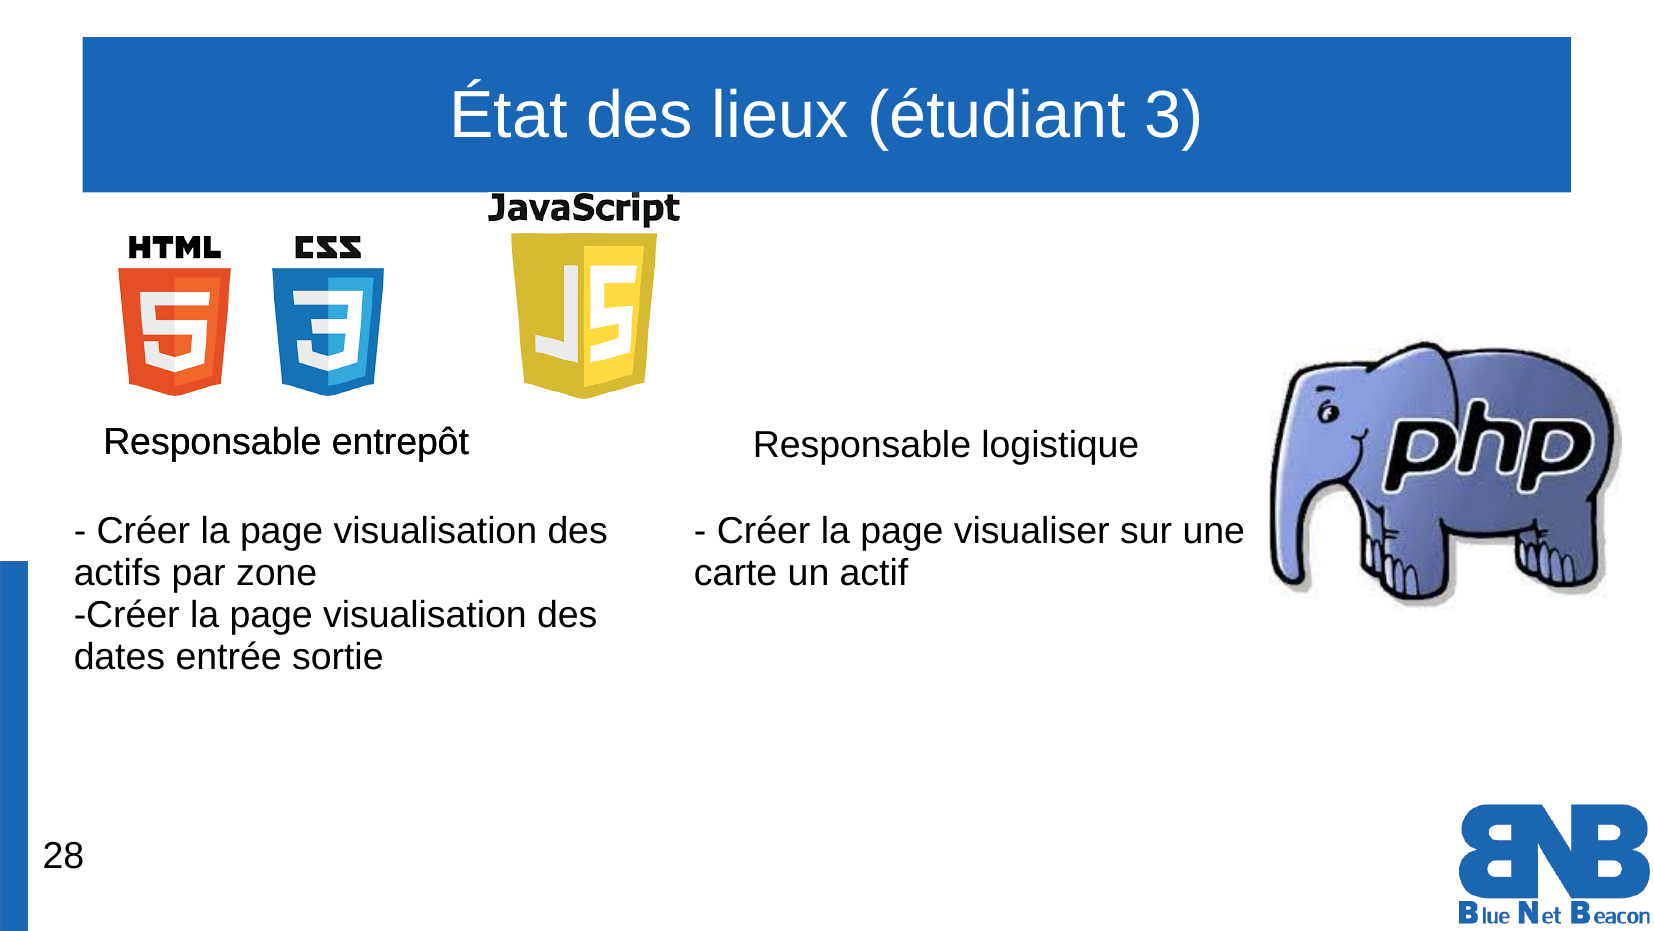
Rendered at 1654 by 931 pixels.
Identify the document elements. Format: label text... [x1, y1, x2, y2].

text_box Responsable logistique [738, 415, 1241, 473]
text_box - Créer la page visualiser sur une carte un actif [679, 501, 1300, 853]
picture [1459, 797, 1650, 930]
text_box <numéro> [27, 826, 657, 897]
text_box Responsable entrepôt [88, 413, 591, 471]
picture [1269, 298, 1622, 650]
title État des lieux (étudiant 3) [82, 37, 1571, 193]
text_box - Créer la page visualisation des actifs par zone -Créer la page visualisation des dates entrée sortie [59, 501, 680, 895]
picture [488, 192, 680, 400]
picture [118, 236, 384, 396]
text_box [0, 561, 28, 931]
